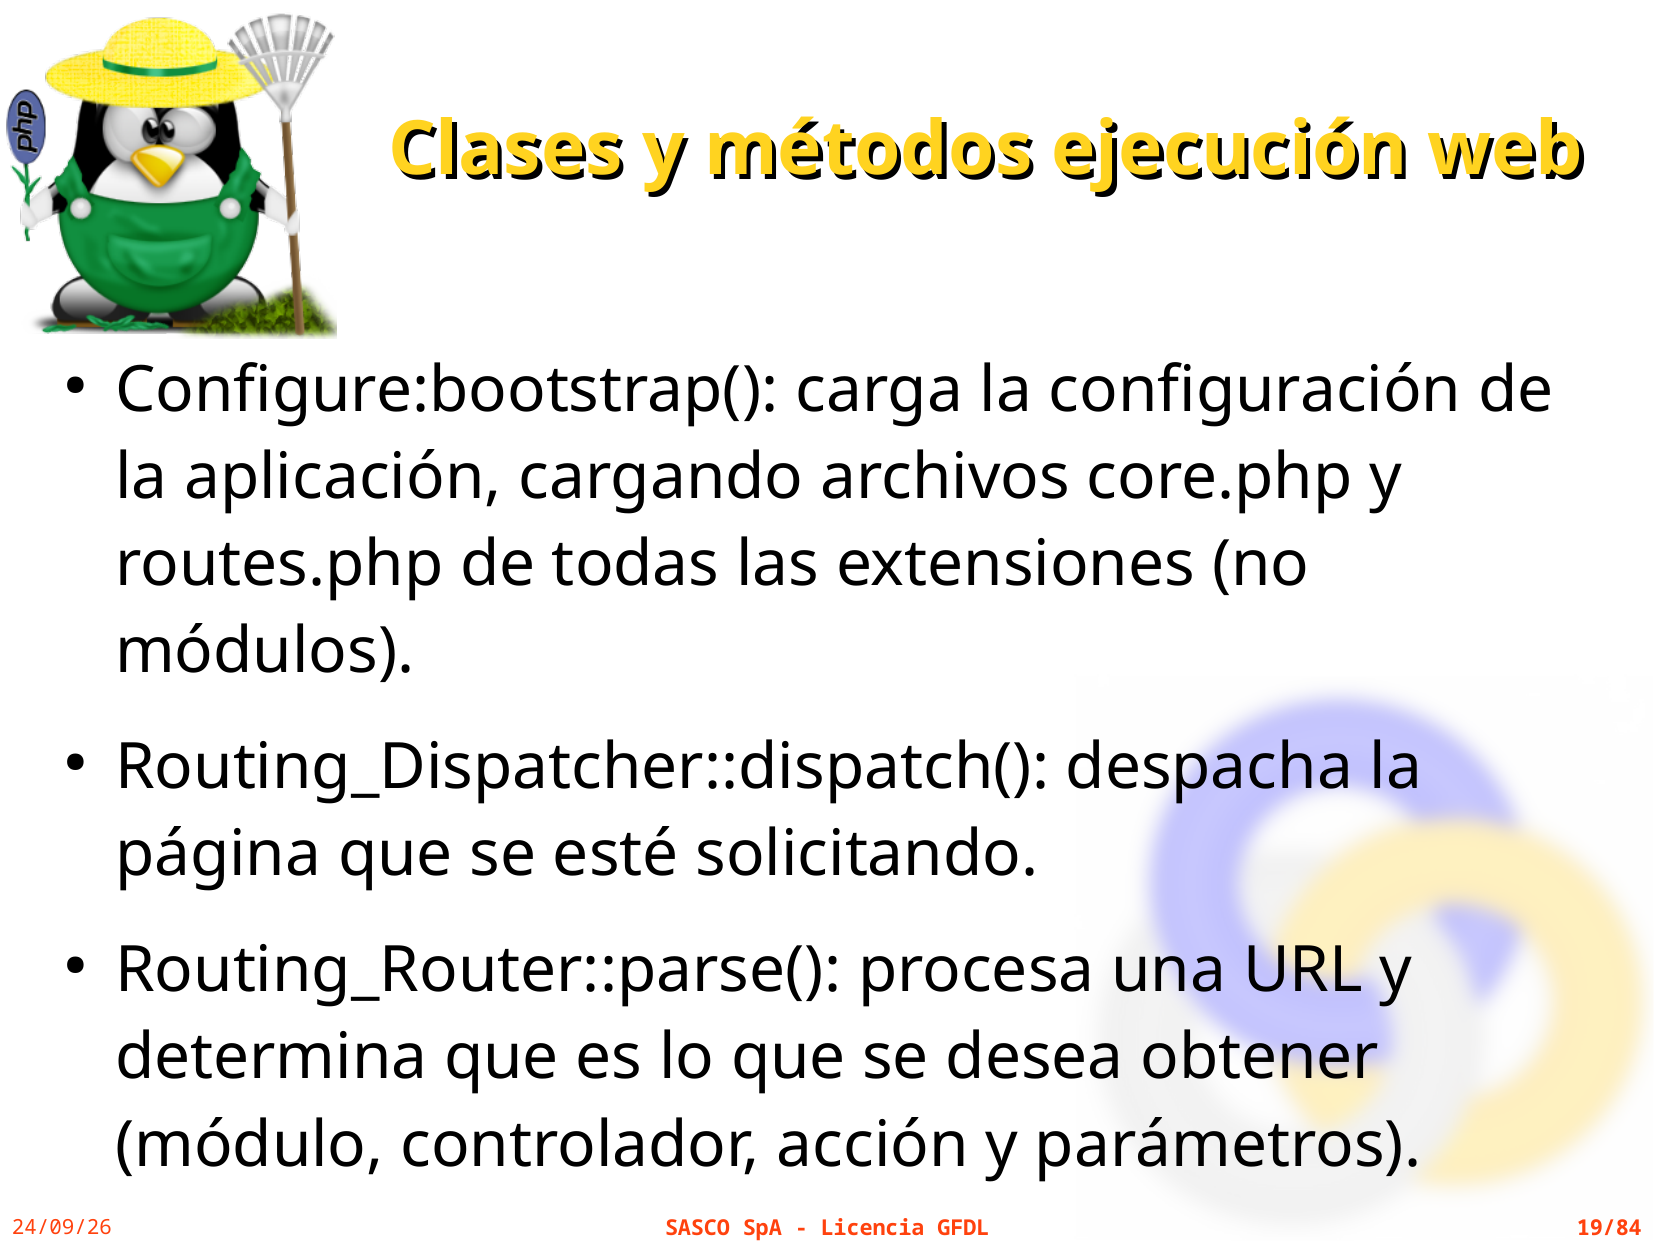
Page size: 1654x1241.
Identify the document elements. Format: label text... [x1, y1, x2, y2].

picture [1074, 657, 1654, 1241]
picture [4, 5, 337, 339]
title Clases y métodos ejecución web [366, 35, 1607, 257]
list Configure:bootstrap(): carga la configuración de la aplicación, cargando archivos core.php y routes.php de todas las extensiones (no módulos). Routing_Dispatcher::dispatch(): despacha la página que se esté solicitando. Routing_Router::parse(): procesa una URL y determina que es lo que se desea obtener (módulo, controlador, acción y parámetros). [47, 342, 1607, 1193]
